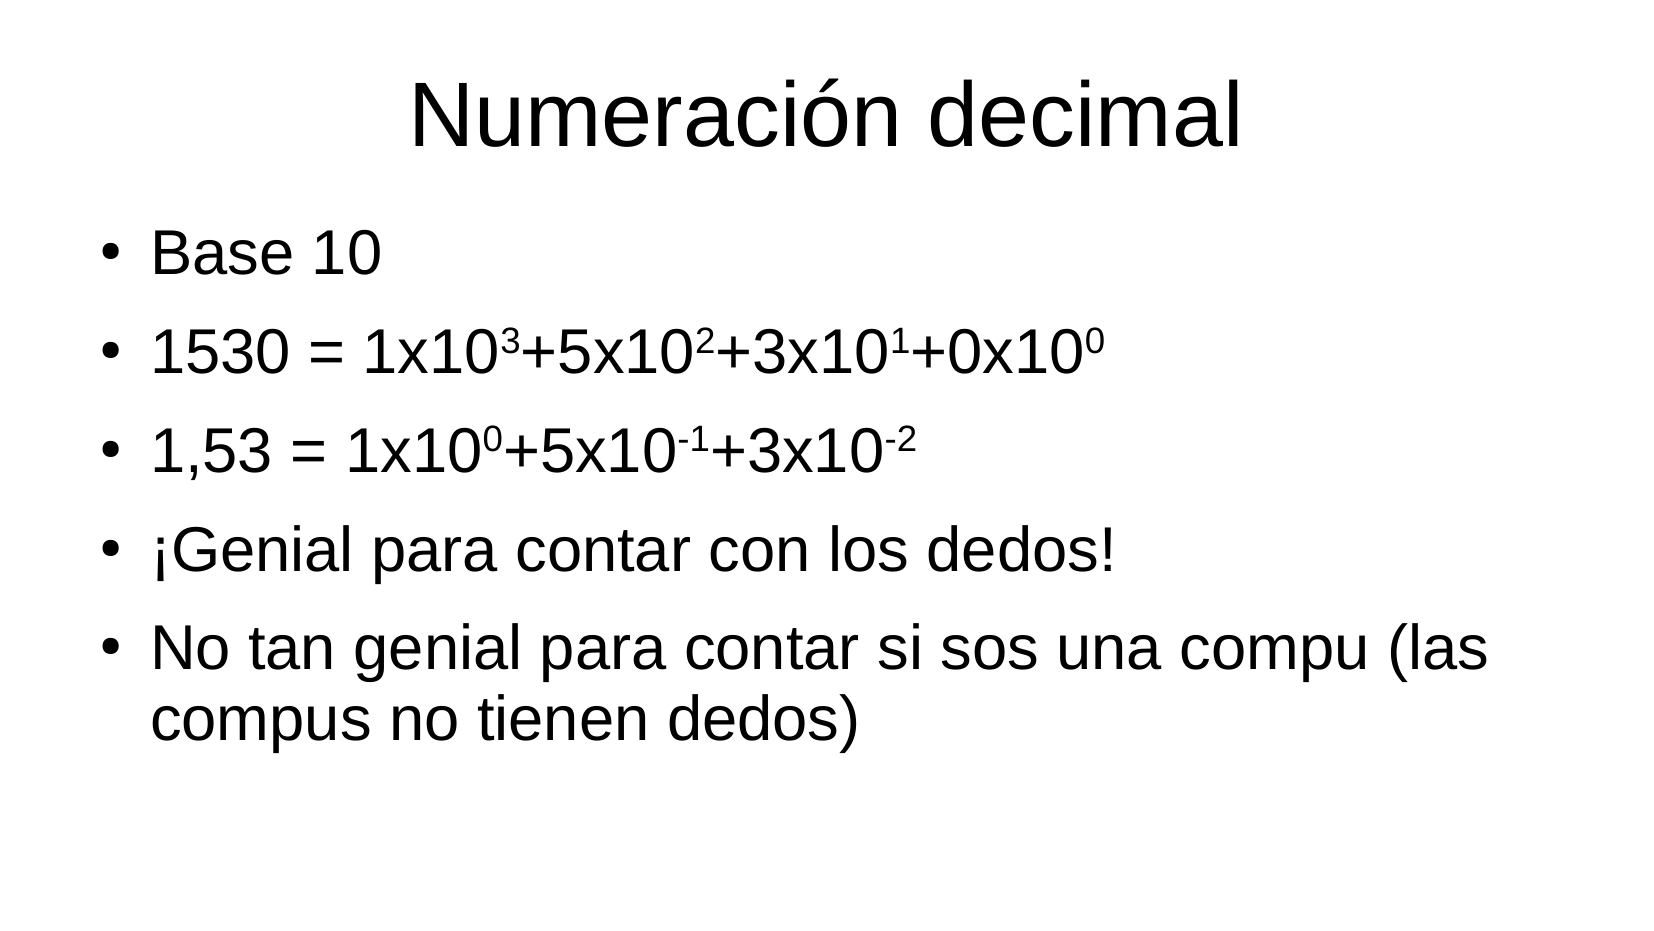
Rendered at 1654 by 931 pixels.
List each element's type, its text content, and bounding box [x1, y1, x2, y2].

title Numeración decimal [82, 37, 1571, 193]
list Base 10 1530 = 1x103+5x102+3x101+0x100 1,53 = 1x100+5x10-1+3x10-2 ¡Genial para contar con los dedos! No tan genial para contar si sos una compu (las compus no tienen dedos) [82, 217, 1571, 758]
